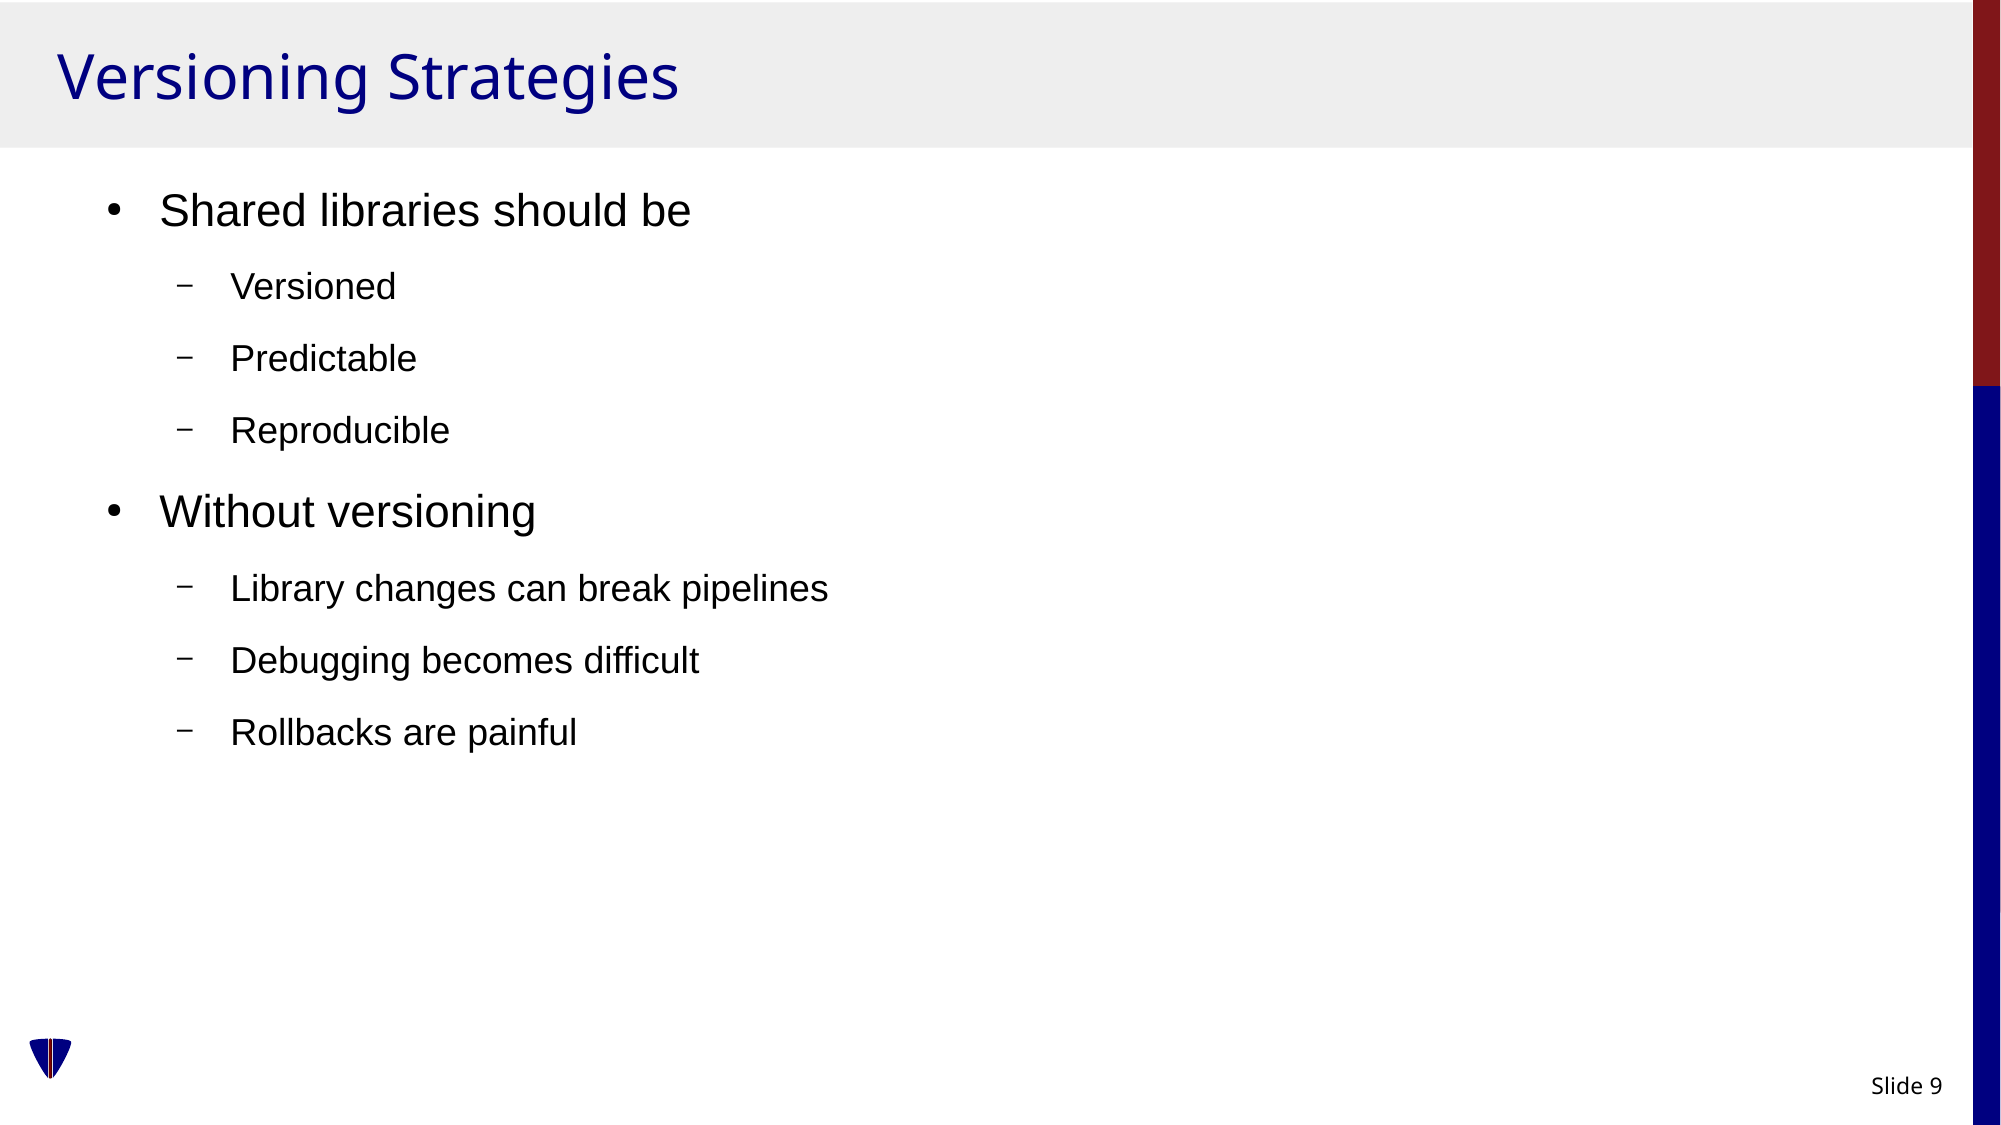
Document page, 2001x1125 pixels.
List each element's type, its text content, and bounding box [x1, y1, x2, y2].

list Shared libraries should be Versioned Predictable Reproducible Without versioning Library changes can break pipelines Debugging becomes difficult Rollbacks are painful [88, 177, 945, 1034]
title Versioning Strategies [0, 2, 1973, 148]
